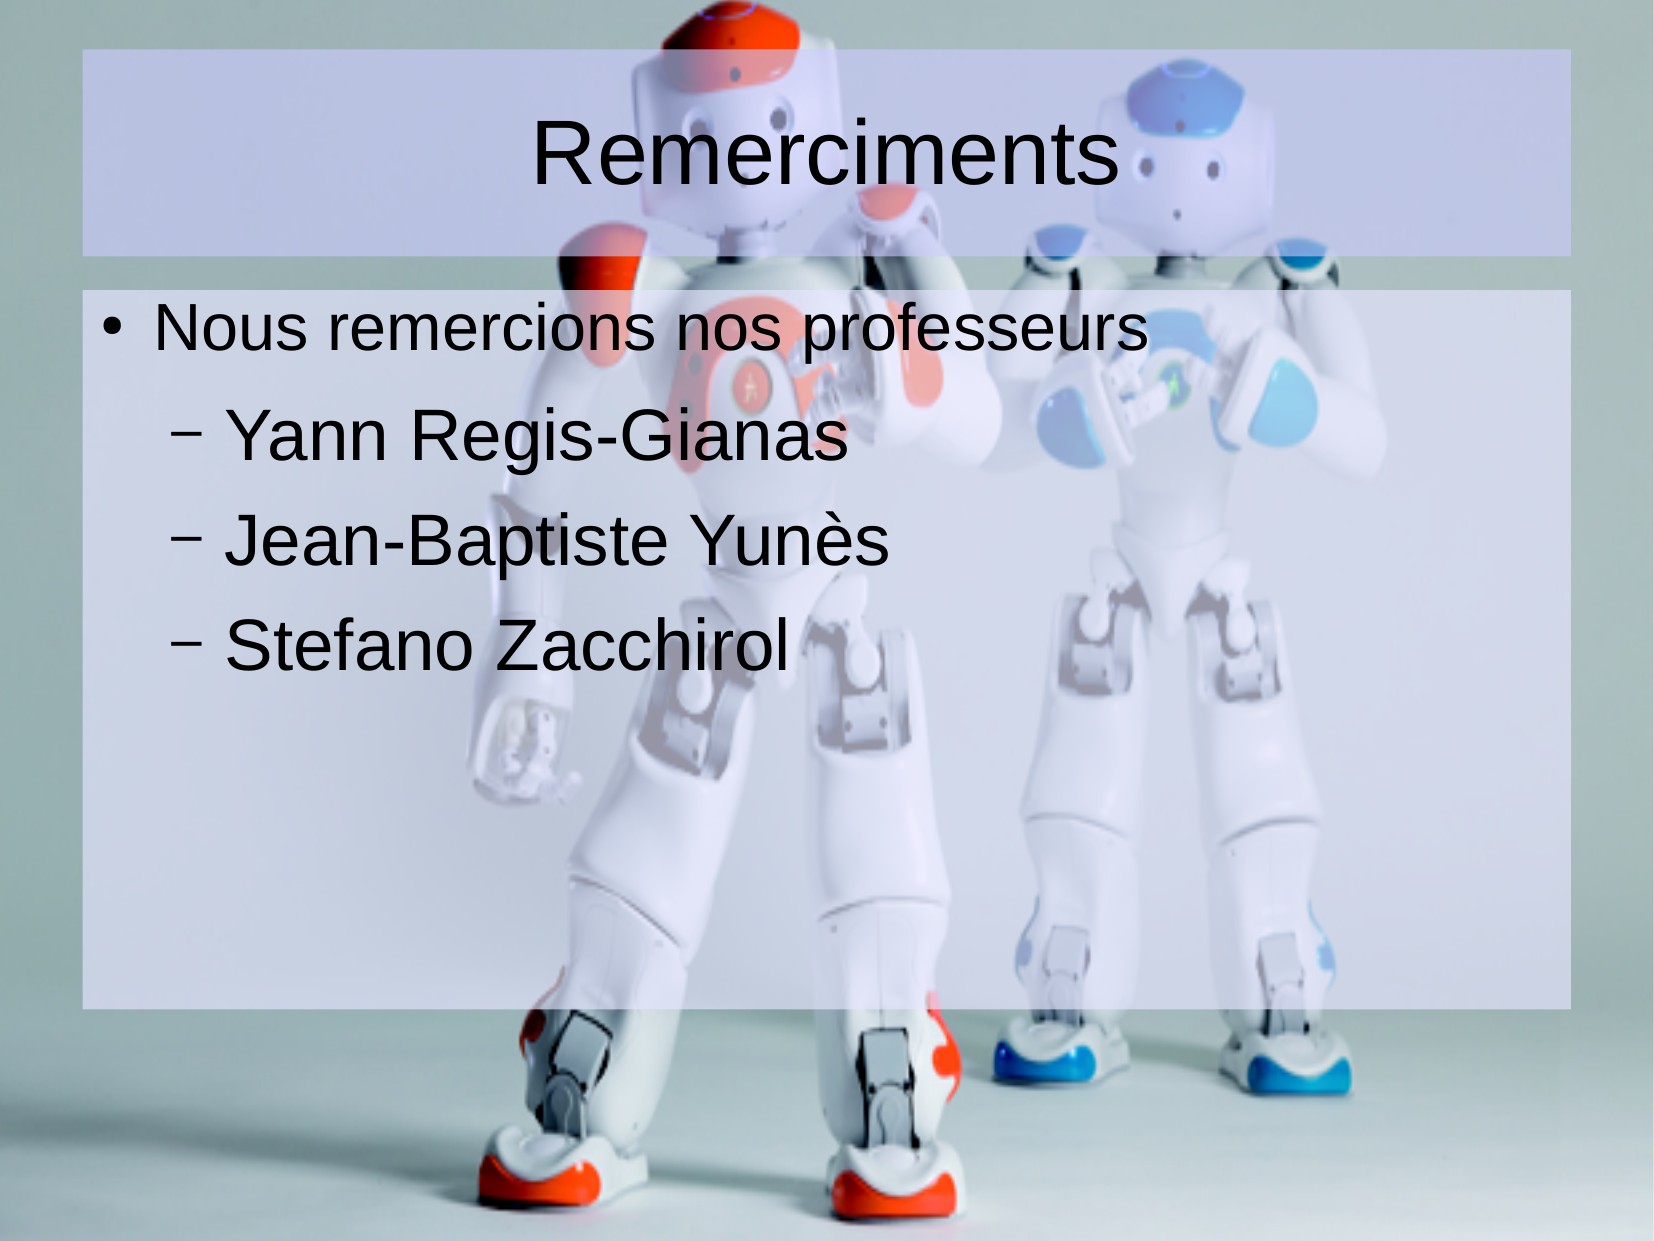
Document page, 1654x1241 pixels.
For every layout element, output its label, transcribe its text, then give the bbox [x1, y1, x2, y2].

picture [0, 0, 1654, 1241]
list Nous remercions nos professeurs Yann Regis-Gianas Jean-Baptiste Yunès Stefano Zacchirol [82, 290, 1571, 1010]
title Remerciments [82, 49, 1571, 257]
